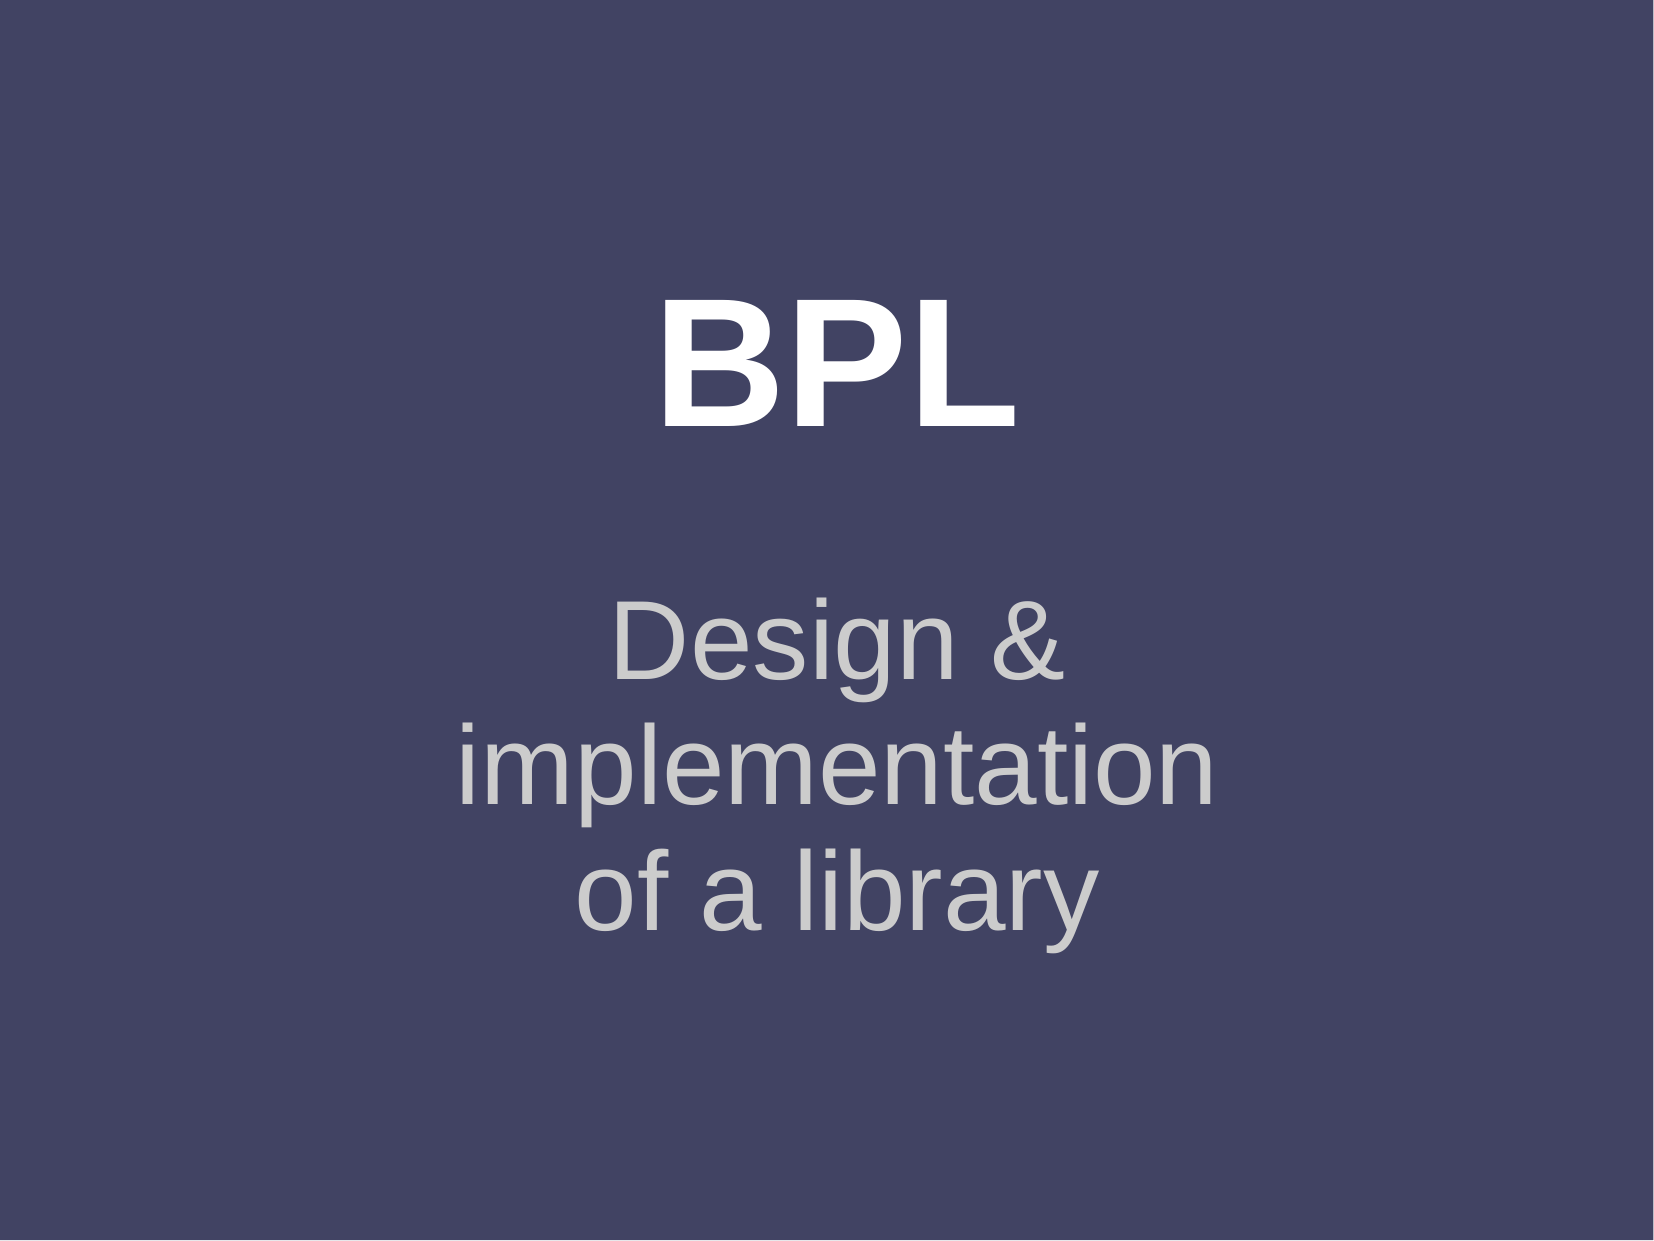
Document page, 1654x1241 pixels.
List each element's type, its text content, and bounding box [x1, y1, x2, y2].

text_box BPL Design & implementation of a library [197, 295, 1477, 896]
text_box [0, 0, 1654, 1241]
